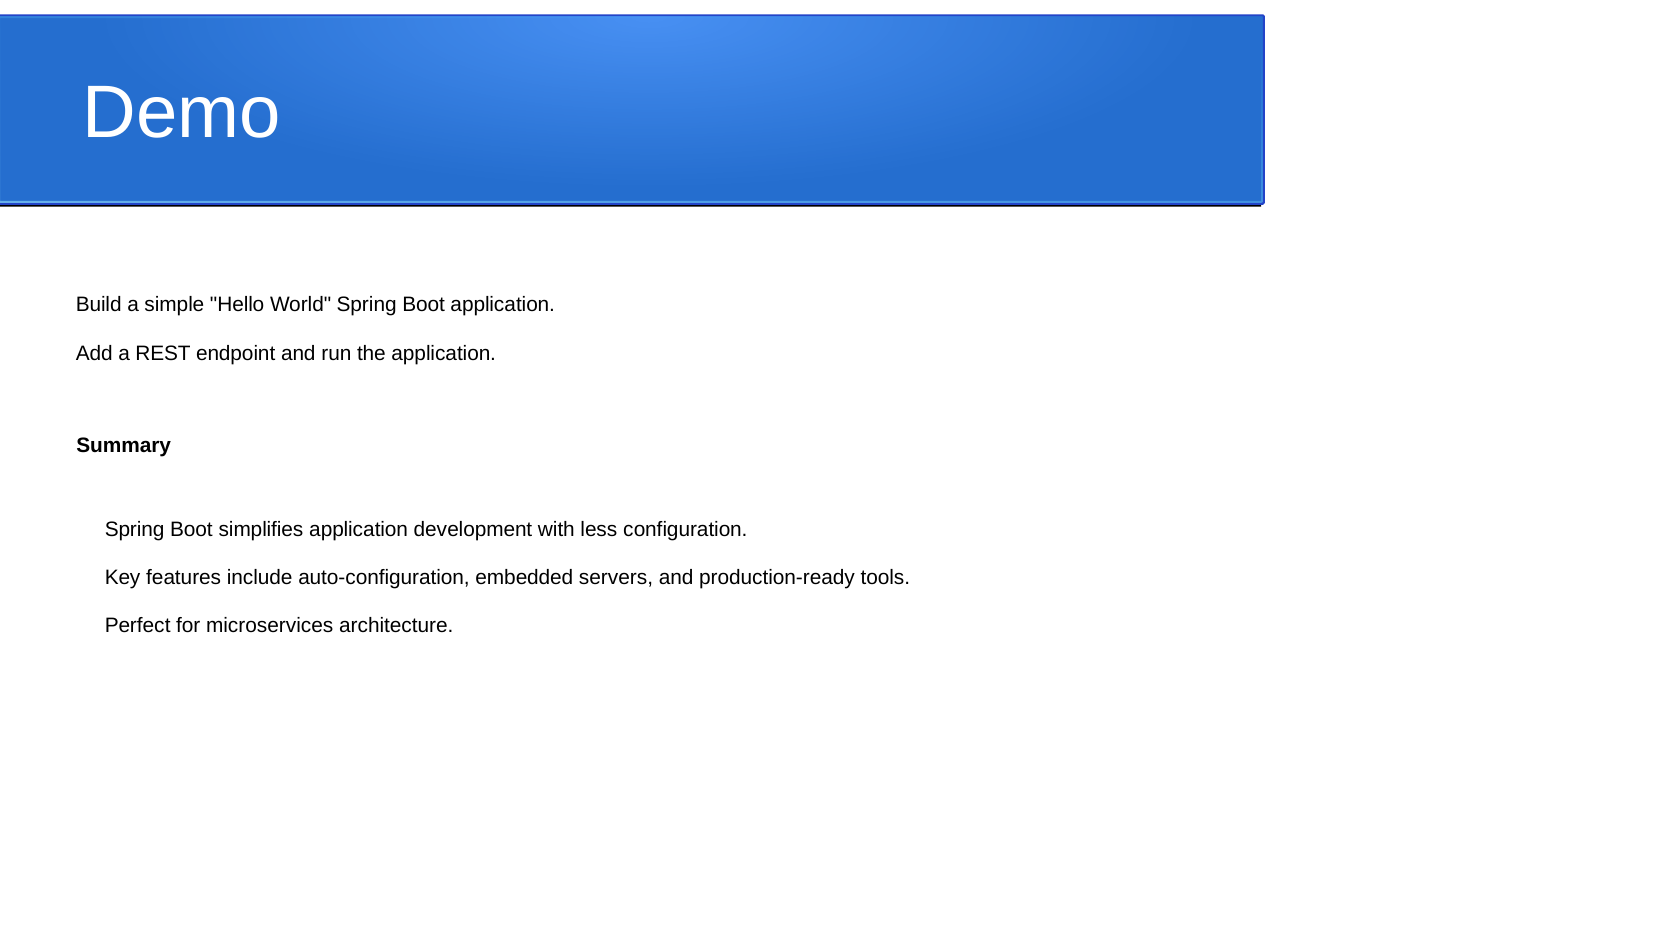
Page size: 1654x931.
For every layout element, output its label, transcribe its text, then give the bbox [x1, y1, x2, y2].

title Demo [82, 35, 1235, 189]
text_box Summary [61, 426, 271, 489]
text_box Spring Boot simplifies application development with less configuration. Key features include auto-configuration, embedded servers, and production-ready tools. Perfect for microservices architecture. [90, 510, 1031, 693]
text_box Build a simple "Hello World" Spring Boot application. Add a REST endpoint and run the application. [61, 285, 751, 420]
